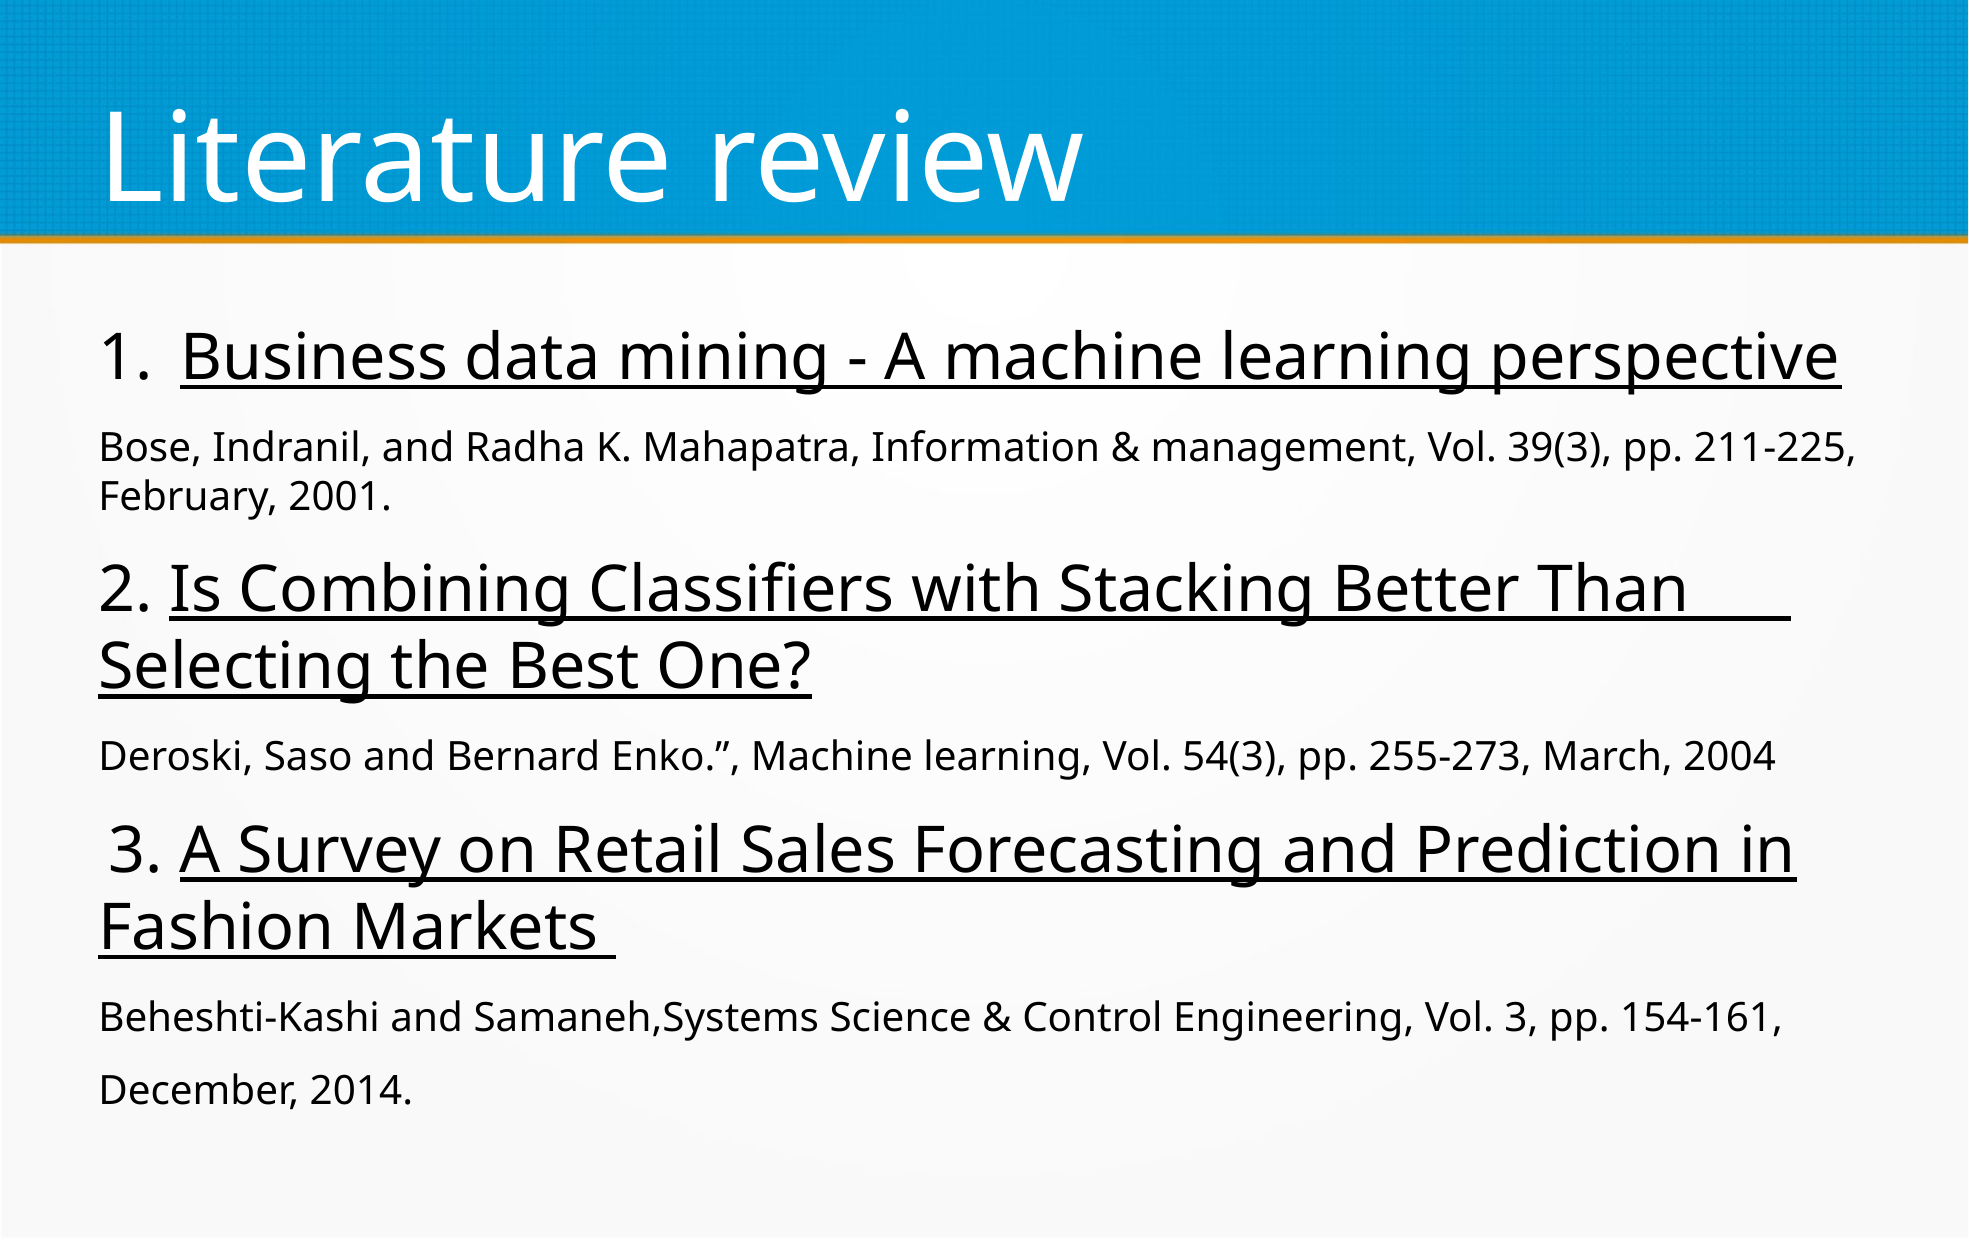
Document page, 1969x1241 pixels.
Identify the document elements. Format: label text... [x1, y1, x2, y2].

title Literature review [98, 19, 1870, 227]
picture [0, 233, 1969, 1241]
list Business data mining - A machine learning perspective Bose, Indranil, and Radha K. Mahapatra, Information & management, Vol. 39(3), pp. 211-225, February, 2001. 2. Is Combining Classifiers with Stacking Better Than Selecting the Best One? Deroski, Saso and Bernard Enko.”, Machine learning, Vol. 54(3), pp. 255-273, March, 2004 3. A Survey on Retail Sales Forecasting and Prediction in Fashion Markets Beheshti-Kashi and Samaneh,Systems Science & Control Engineering, Vol. 3, pp. 154-161, December, 2014. [98, 315, 1861, 1177]
